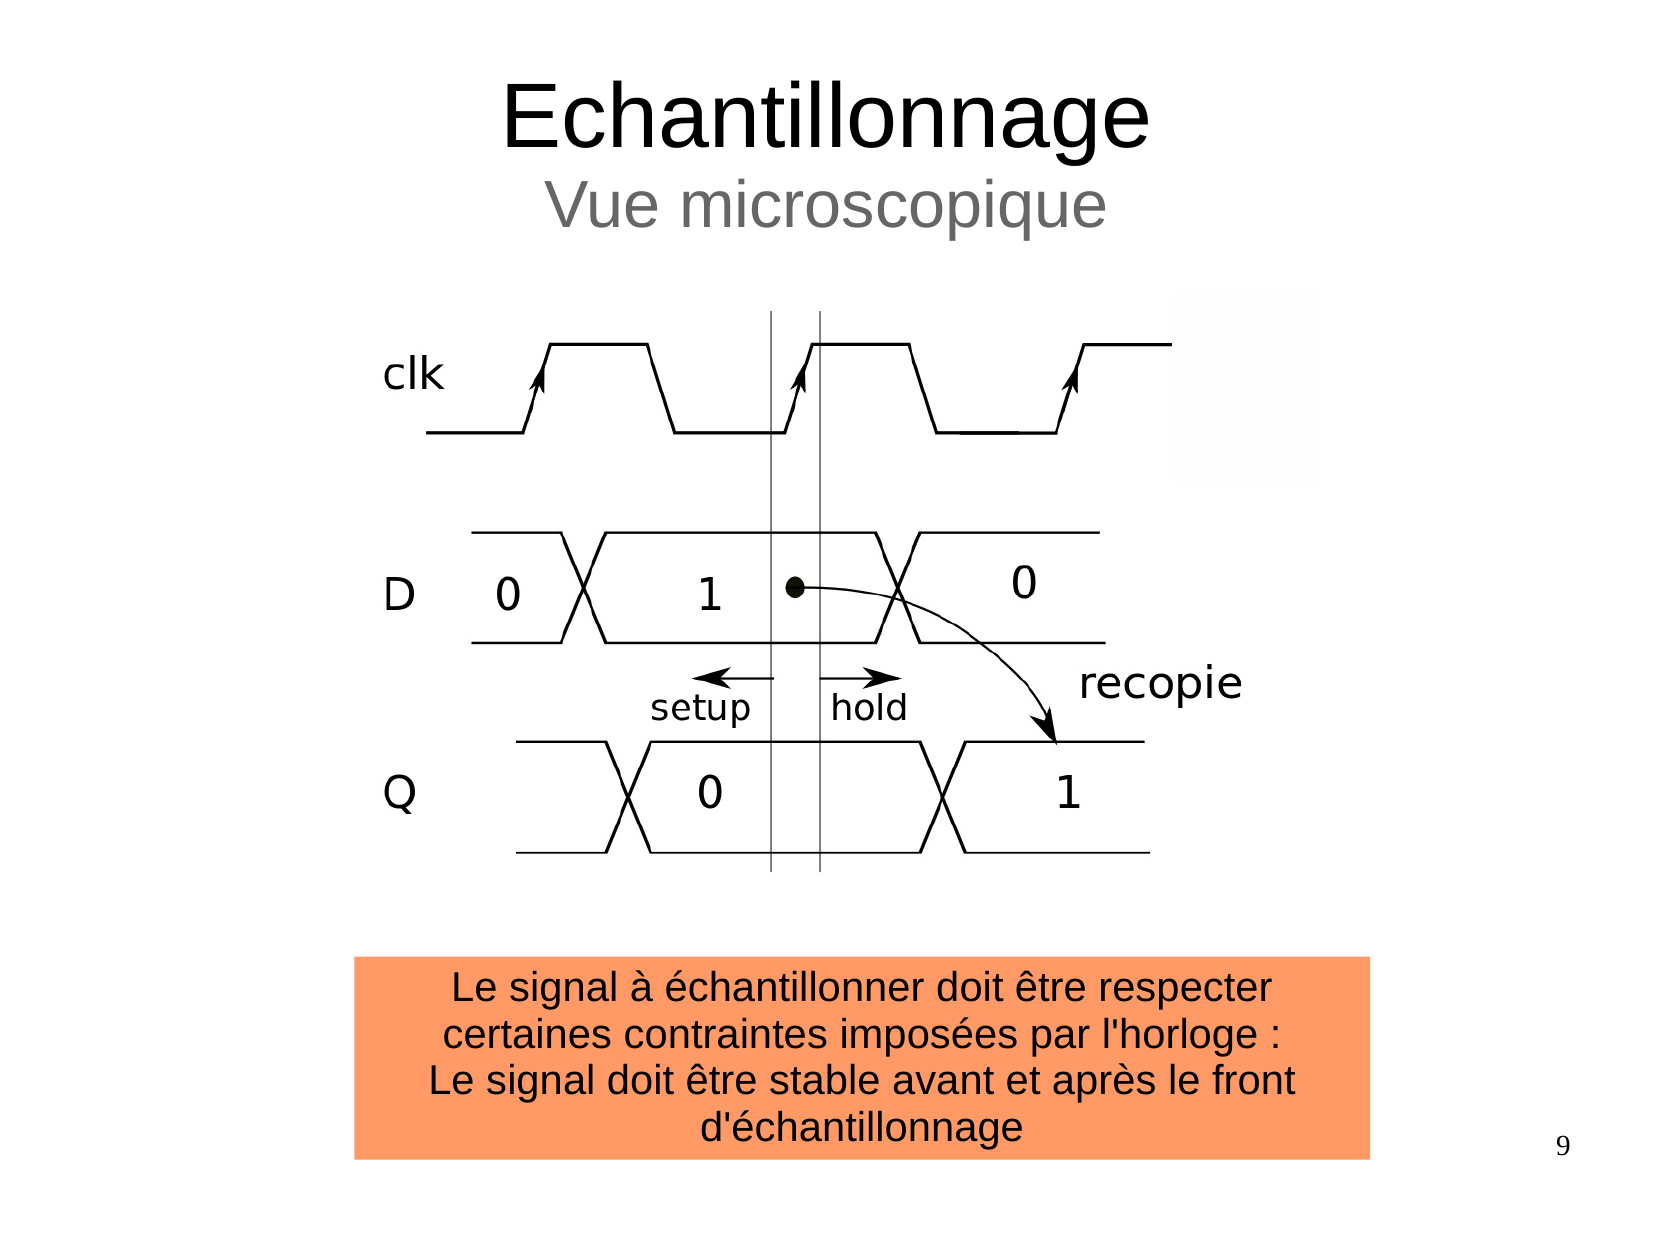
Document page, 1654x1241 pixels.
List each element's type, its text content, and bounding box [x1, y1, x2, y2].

title Echantillonnage Vue microscopique [82, 49, 1571, 257]
picture [301, 249, 1319, 969]
text_box Le signal à échantillonner doit être respecter certaines contraintes imposées par l'horloge : Le signal doit être stable avant et après le front d'échantillonnage [354, 956, 1371, 1160]
